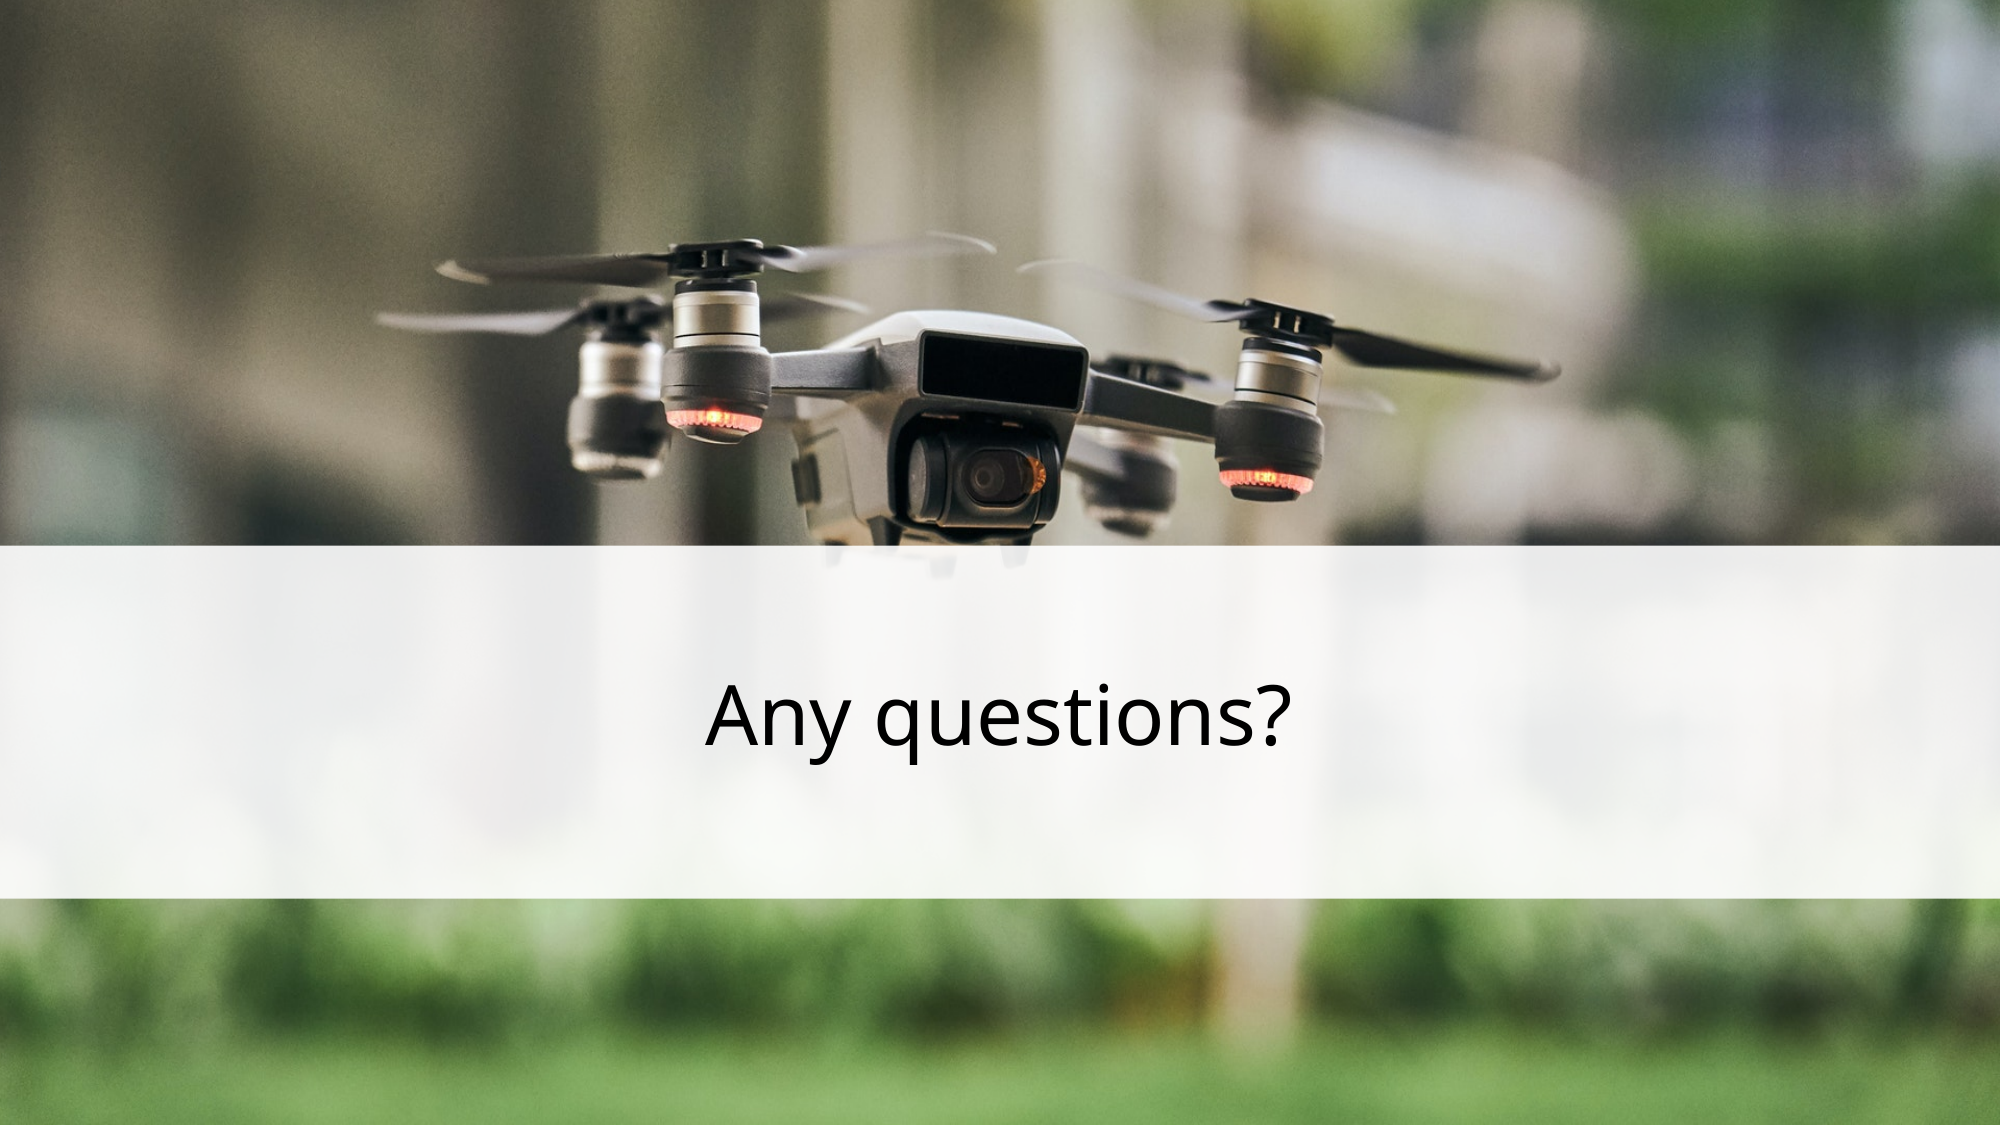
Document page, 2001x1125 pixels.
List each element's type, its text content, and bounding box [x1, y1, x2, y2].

picture [0, 899, 2000, 1125]
text_box Any questions? [209, 666, 1789, 764]
text_box [0, 545, 2000, 899]
picture [0, 0, 2000, 545]
